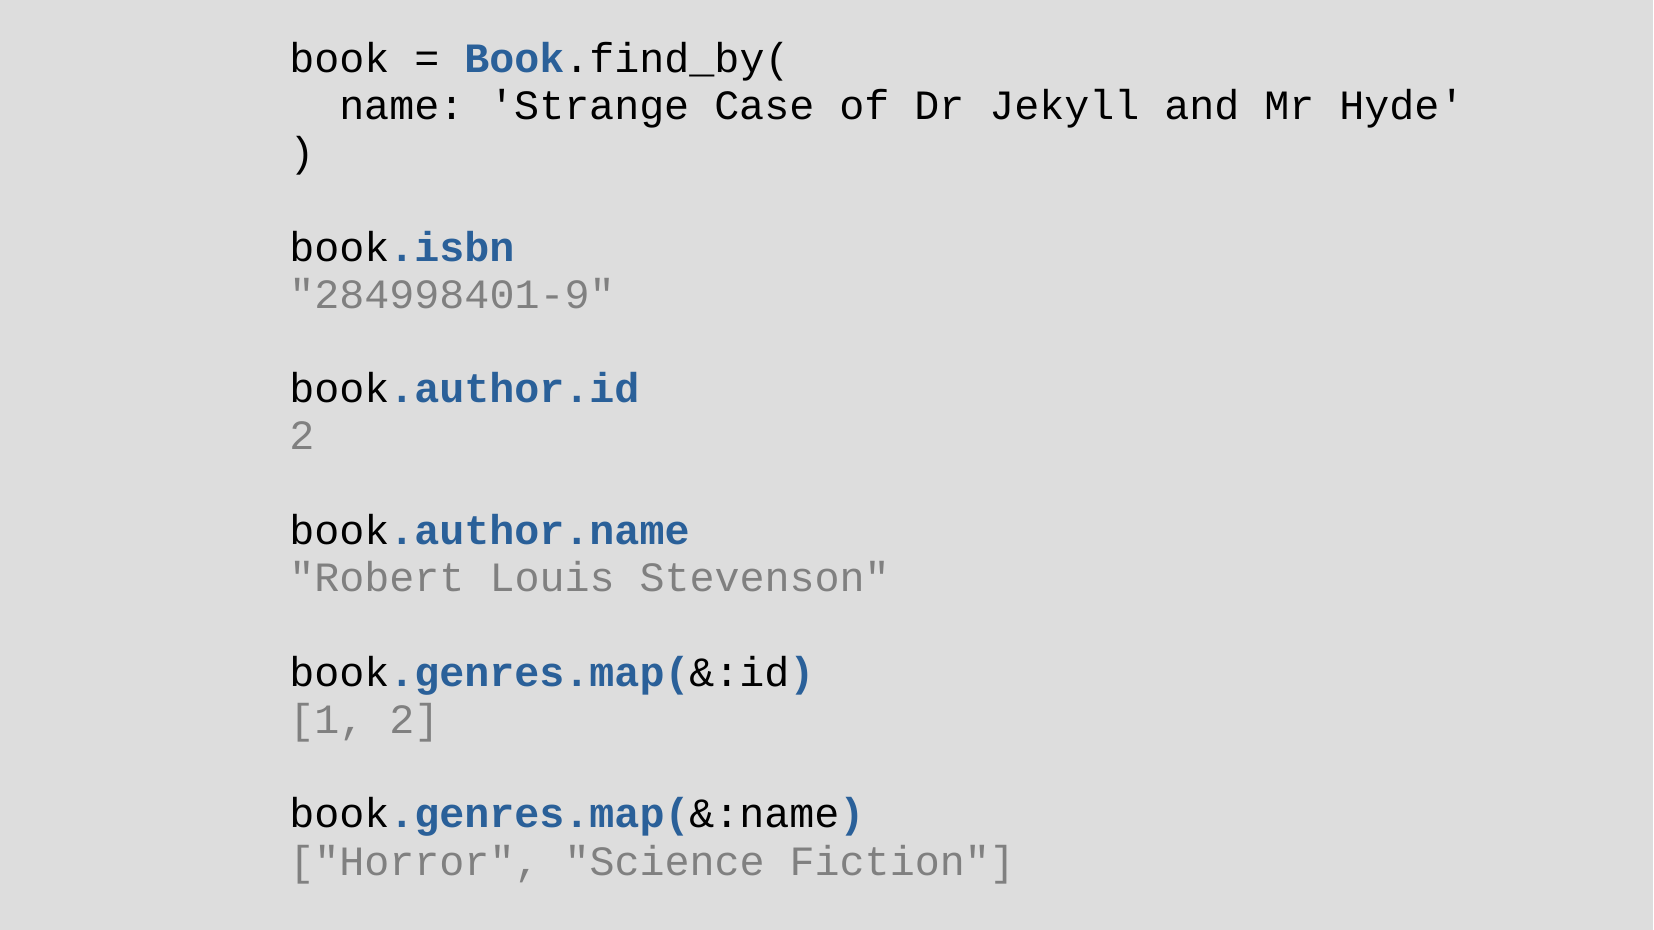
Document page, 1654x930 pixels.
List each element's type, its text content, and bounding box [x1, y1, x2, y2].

subtitle book = Book.find_by( name: 'Strange Case of Dr Jekyll and Mr Hyde' ) book.isbn "284998401-9" book.author.id 2 book.author.name "Robert Louis Stevenson" book.genres.map(&:id) [1, 2] book.genres.map(&:name) ["Horror", "Science Fiction"] [289, 37, 1512, 888]
